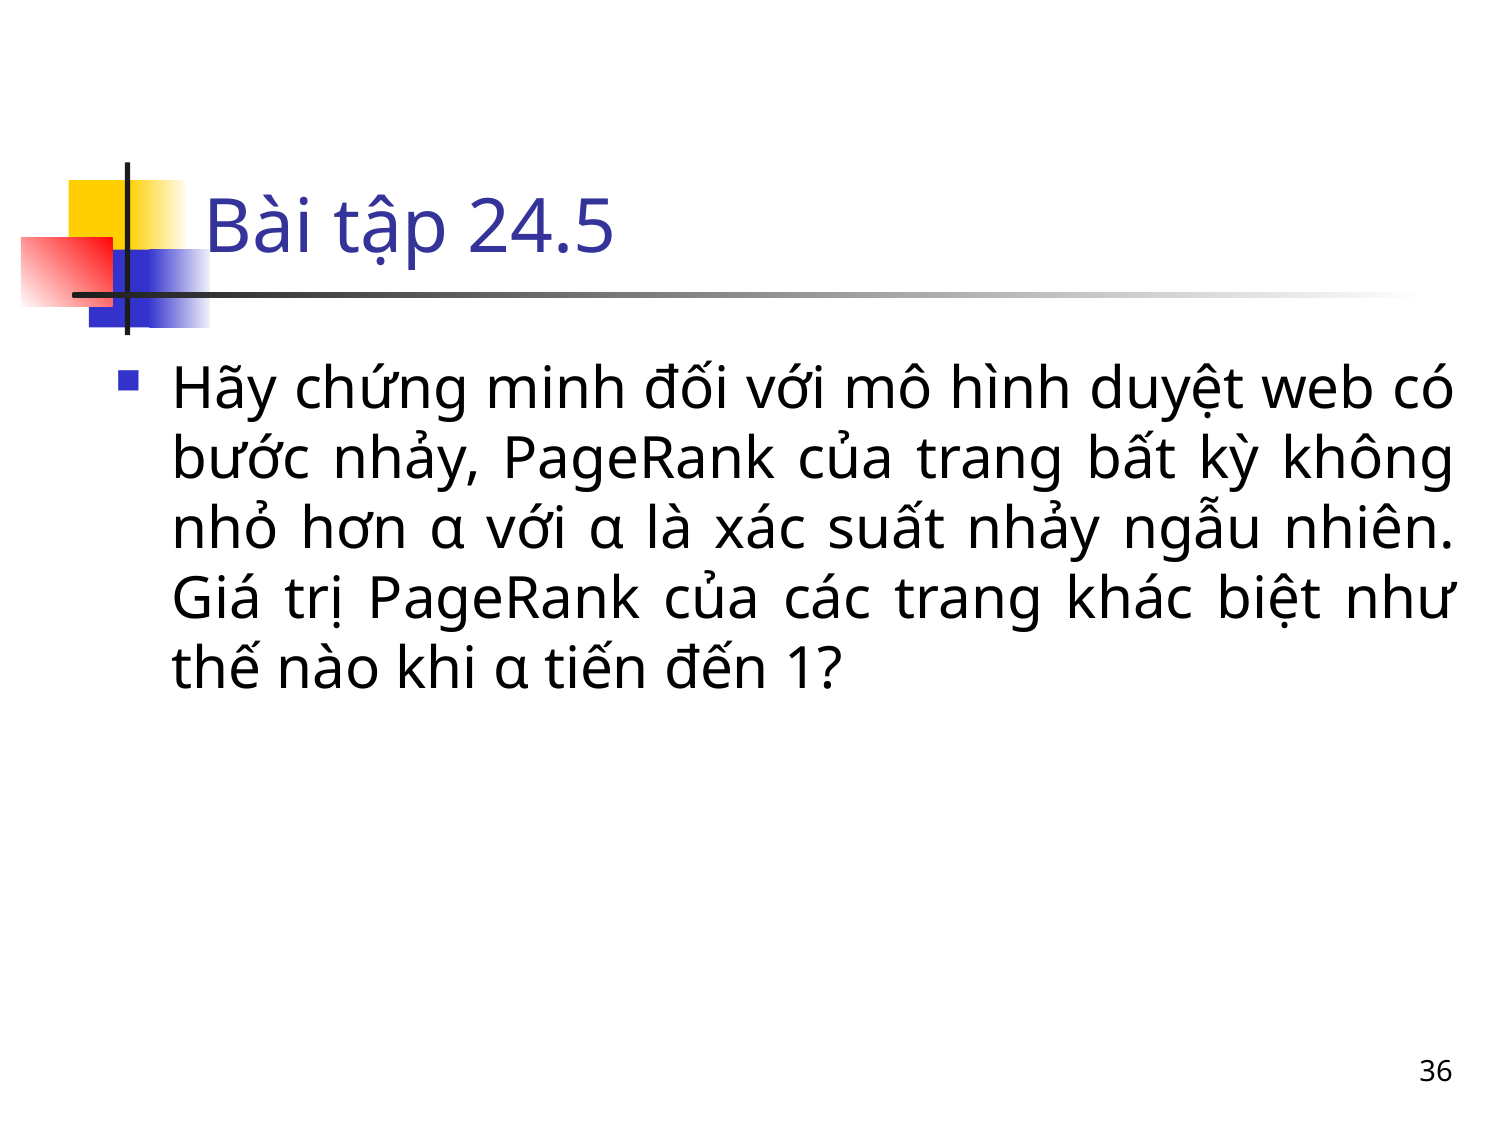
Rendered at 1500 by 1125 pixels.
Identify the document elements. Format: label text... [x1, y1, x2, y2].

text_box Hãy chứng minh đối với mô hình duyệt web có bước nhảy, PageRank của trang bất kỳ không nhỏ hơn α với α là xác suất nhảy ngẫu nhiên. Giá trị PageRank của các trang khác biệt như thế nào khi α tiến đến 1? [100, 342, 1471, 1100]
title Bài tập 24.5 [188, 35, 1468, 275]
